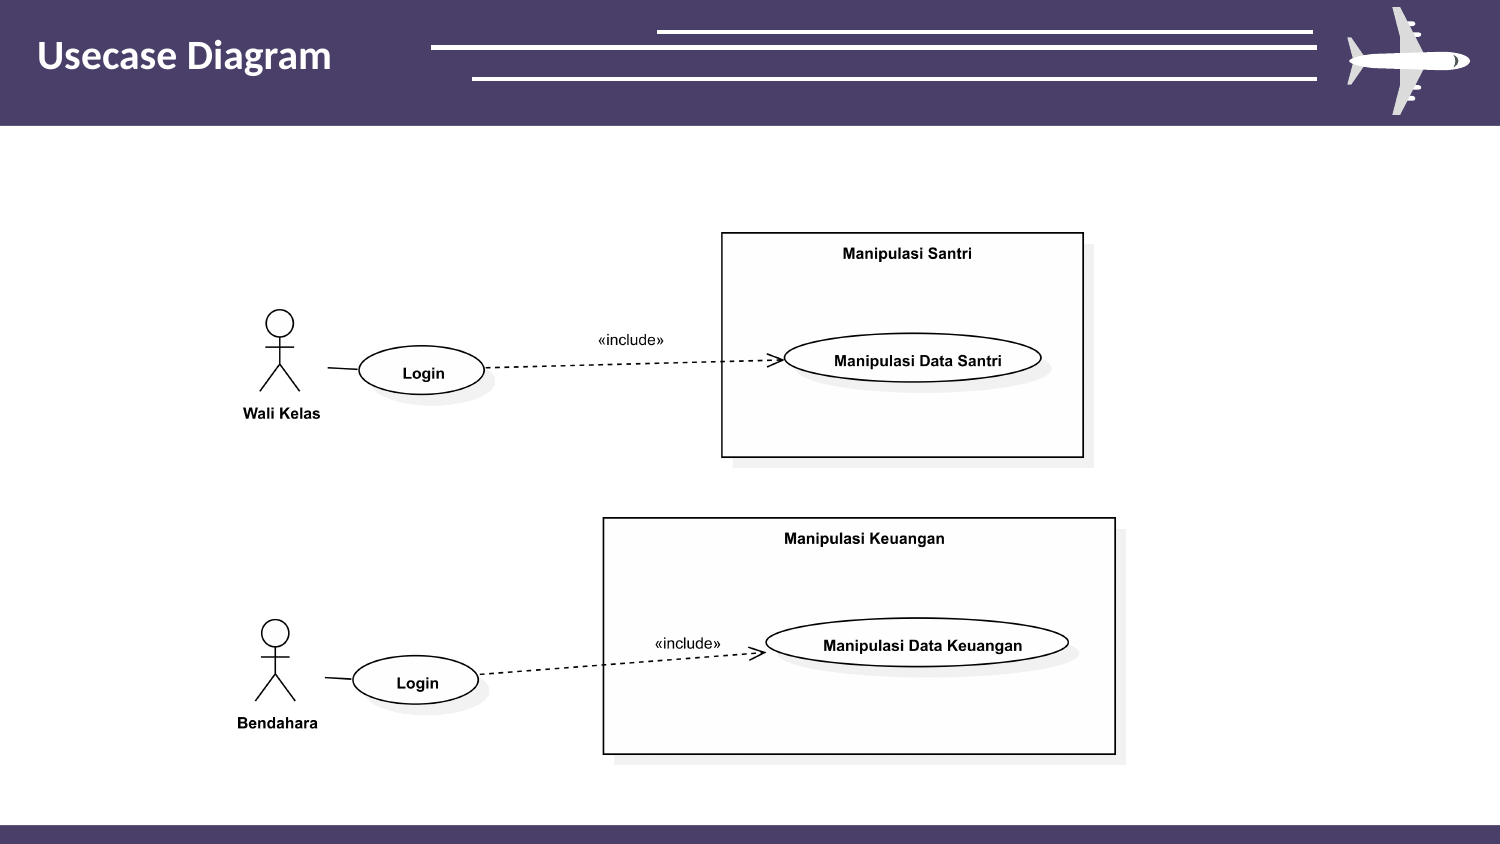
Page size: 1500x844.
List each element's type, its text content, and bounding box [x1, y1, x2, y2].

picture [243, 232, 1094, 468]
text_box [0, 125, 1500, 826]
picture [1347, 7, 1471, 115]
text_box Usecase Diagram [22, 20, 348, 86]
picture [238, 517, 1126, 766]
